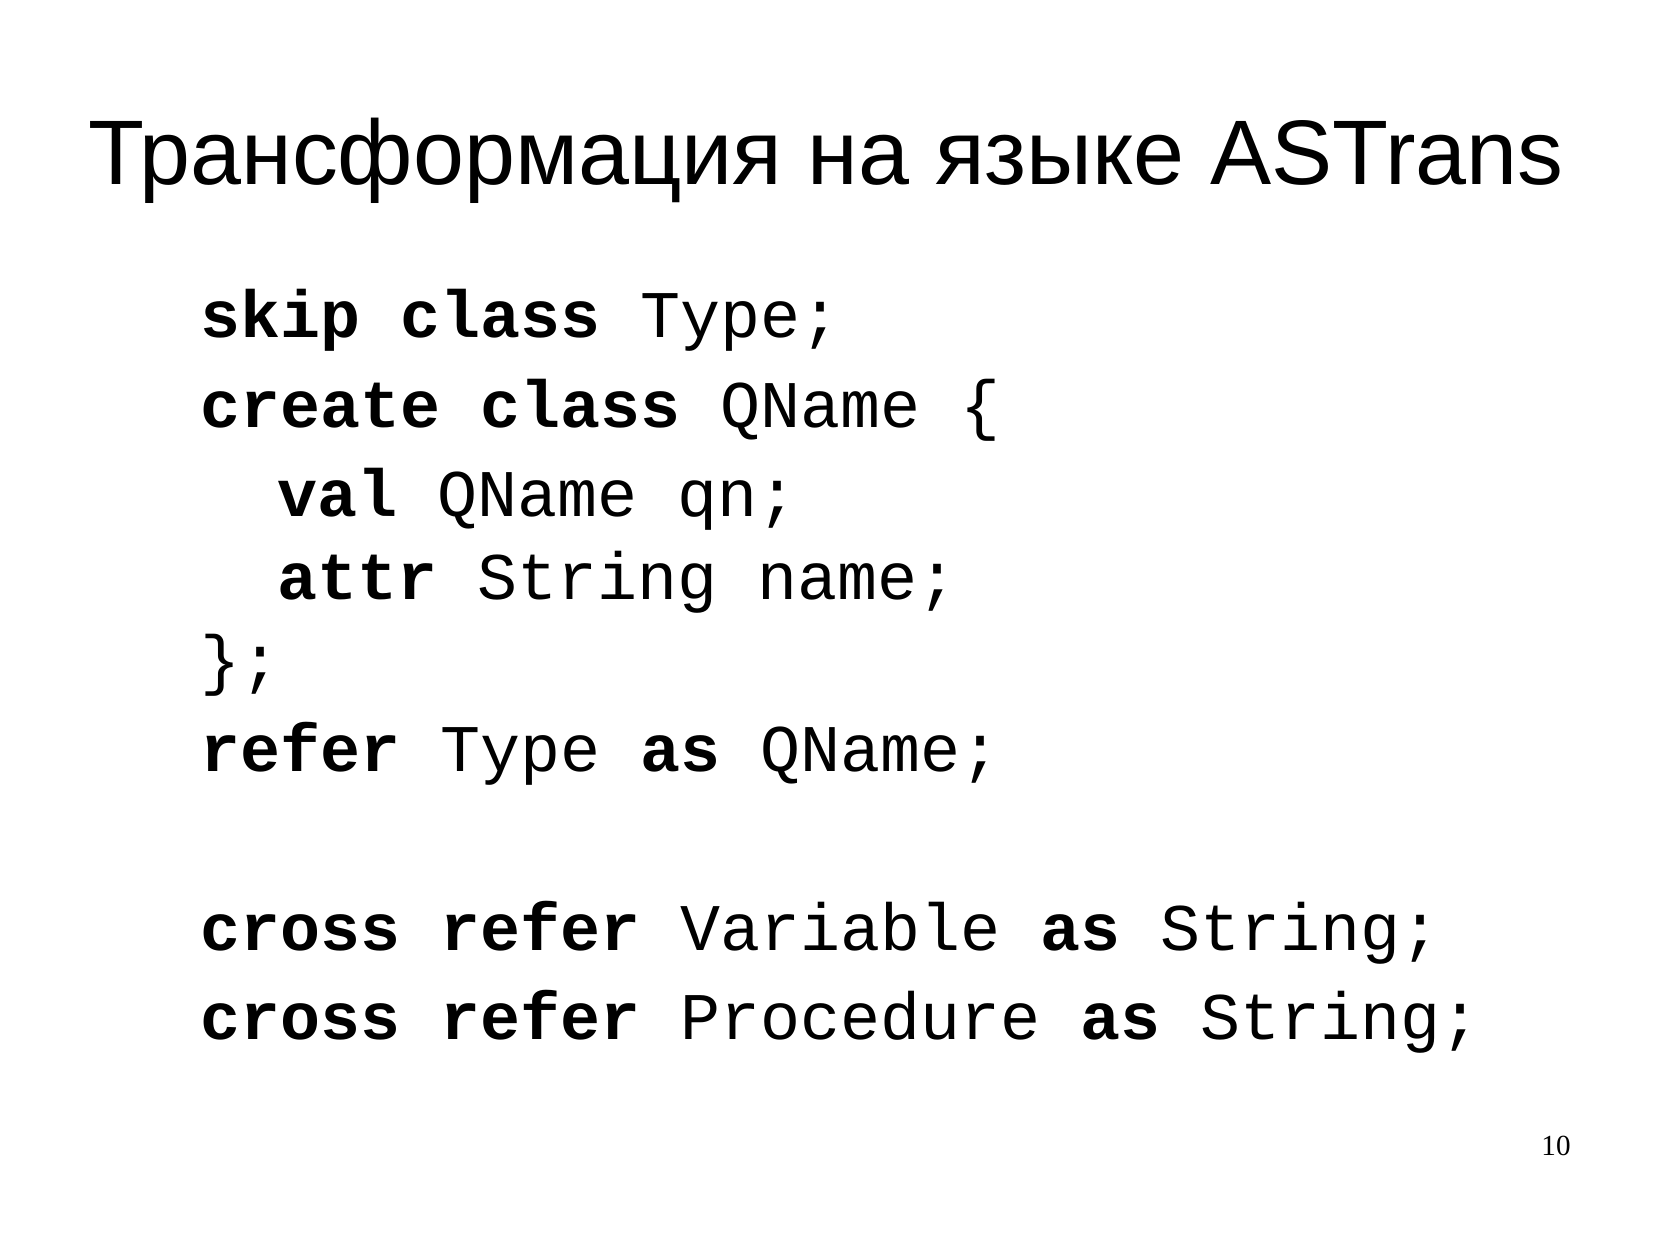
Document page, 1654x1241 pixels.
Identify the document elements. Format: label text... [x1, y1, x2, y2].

title Трансформация на языке ASTrans [82, 56, 1571, 250]
list skip class Type; create class QName { val QName qn; attr String name; }; refer Type as QName; cross refer Variable as String; cross refer Procedure as String; [183, 290, 1506, 1094]
